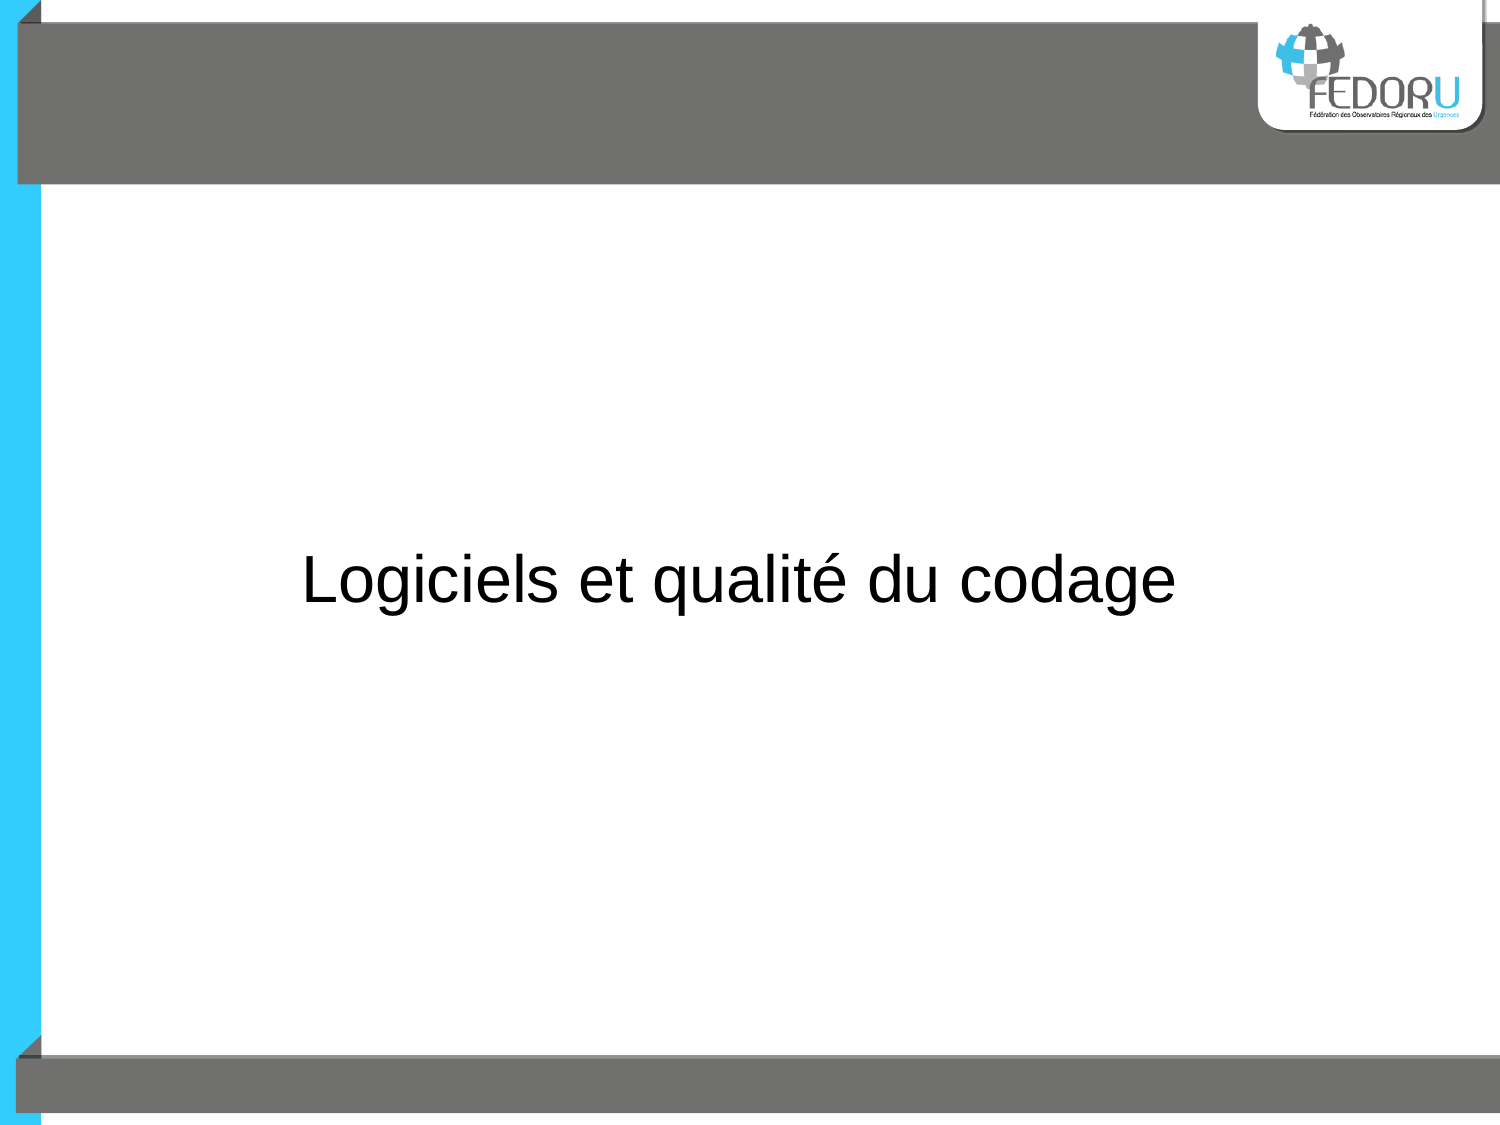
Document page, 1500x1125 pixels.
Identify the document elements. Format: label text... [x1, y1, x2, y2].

picture [1275, 20, 1459, 118]
subtitle Logiciels et qualité du codage [64, 208, 1415, 951]
